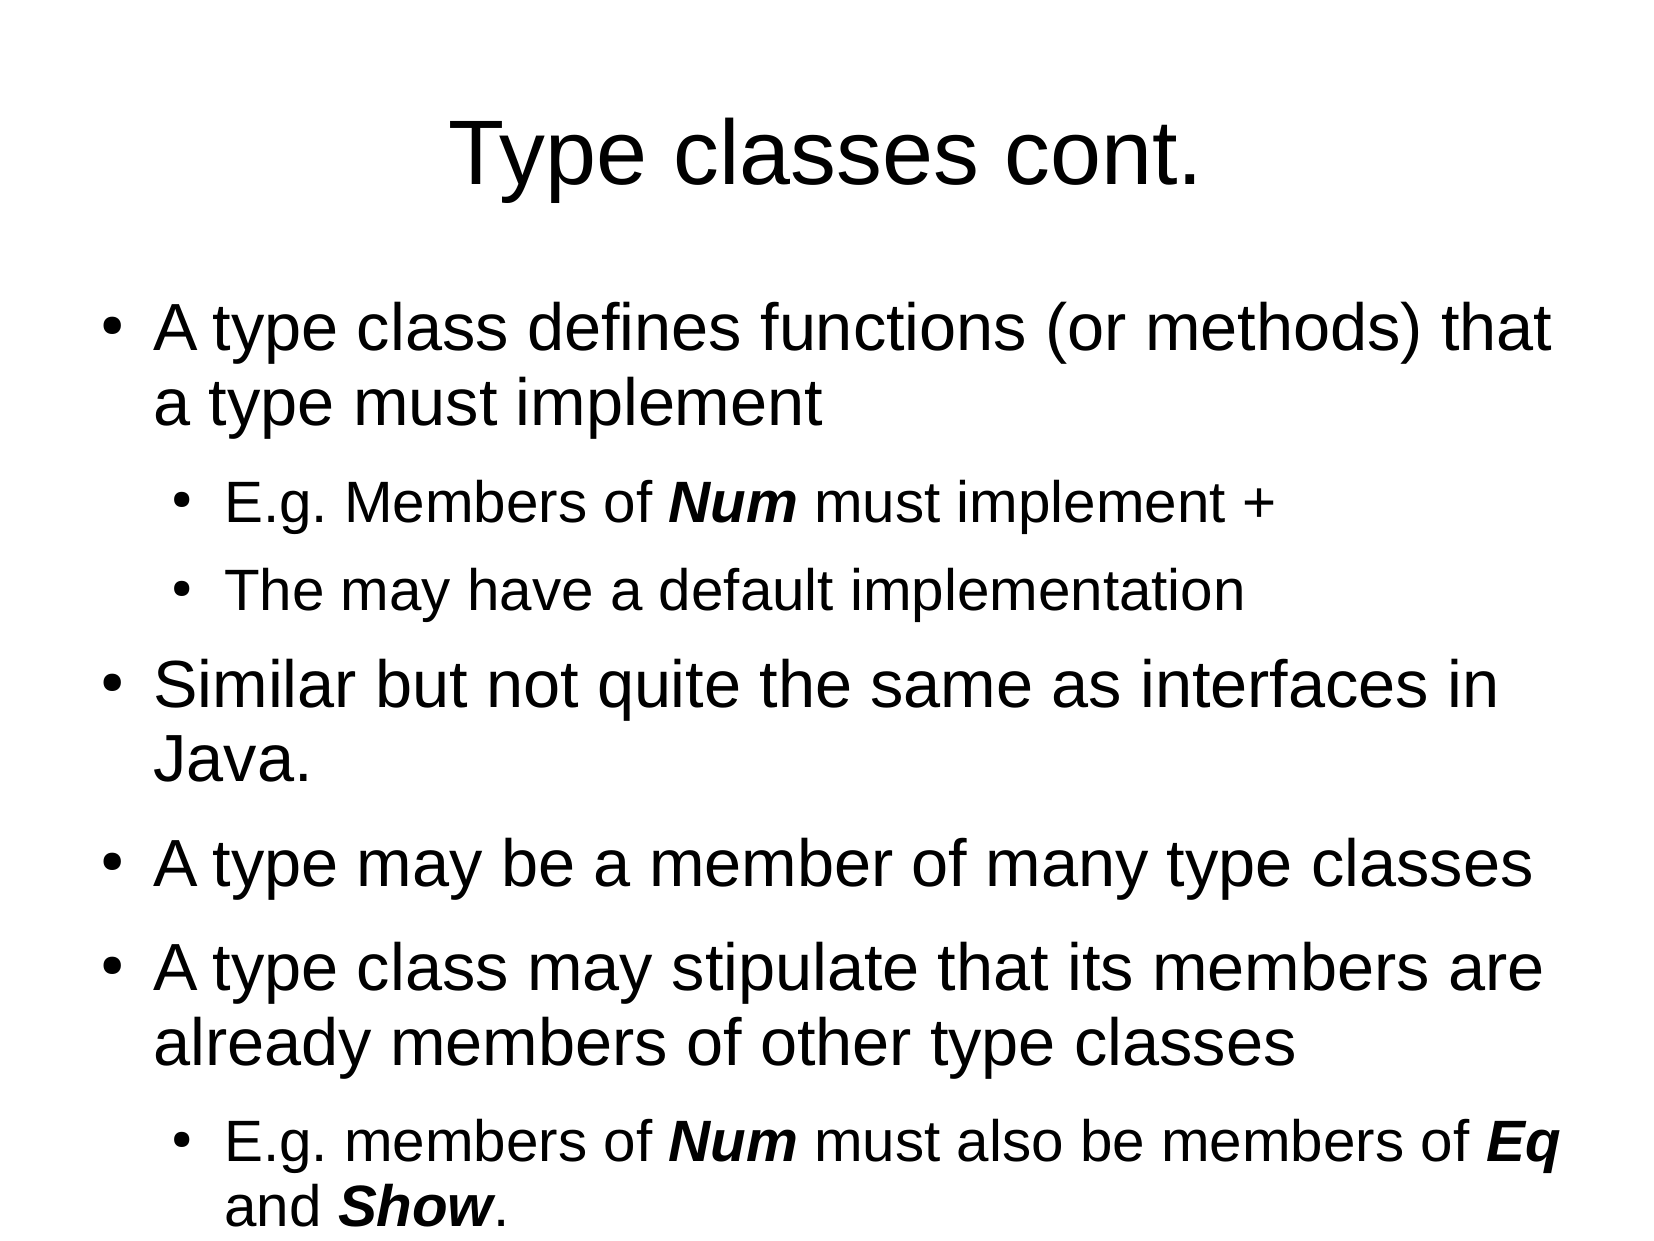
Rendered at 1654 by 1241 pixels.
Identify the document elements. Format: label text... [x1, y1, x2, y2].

list A type class defines functions (or methods) that a type must implement E.g. Members of Num must implement + The may have a default implementation Similar but not quite the same as interfaces in Java. A type may be a member of many type classes A type class may stipulate that its members are already members of other type classes E.g. members of Num must also be members of Eq and Show. [82, 290, 1571, 1240]
title Type classes cont. [82, 56, 1571, 250]
